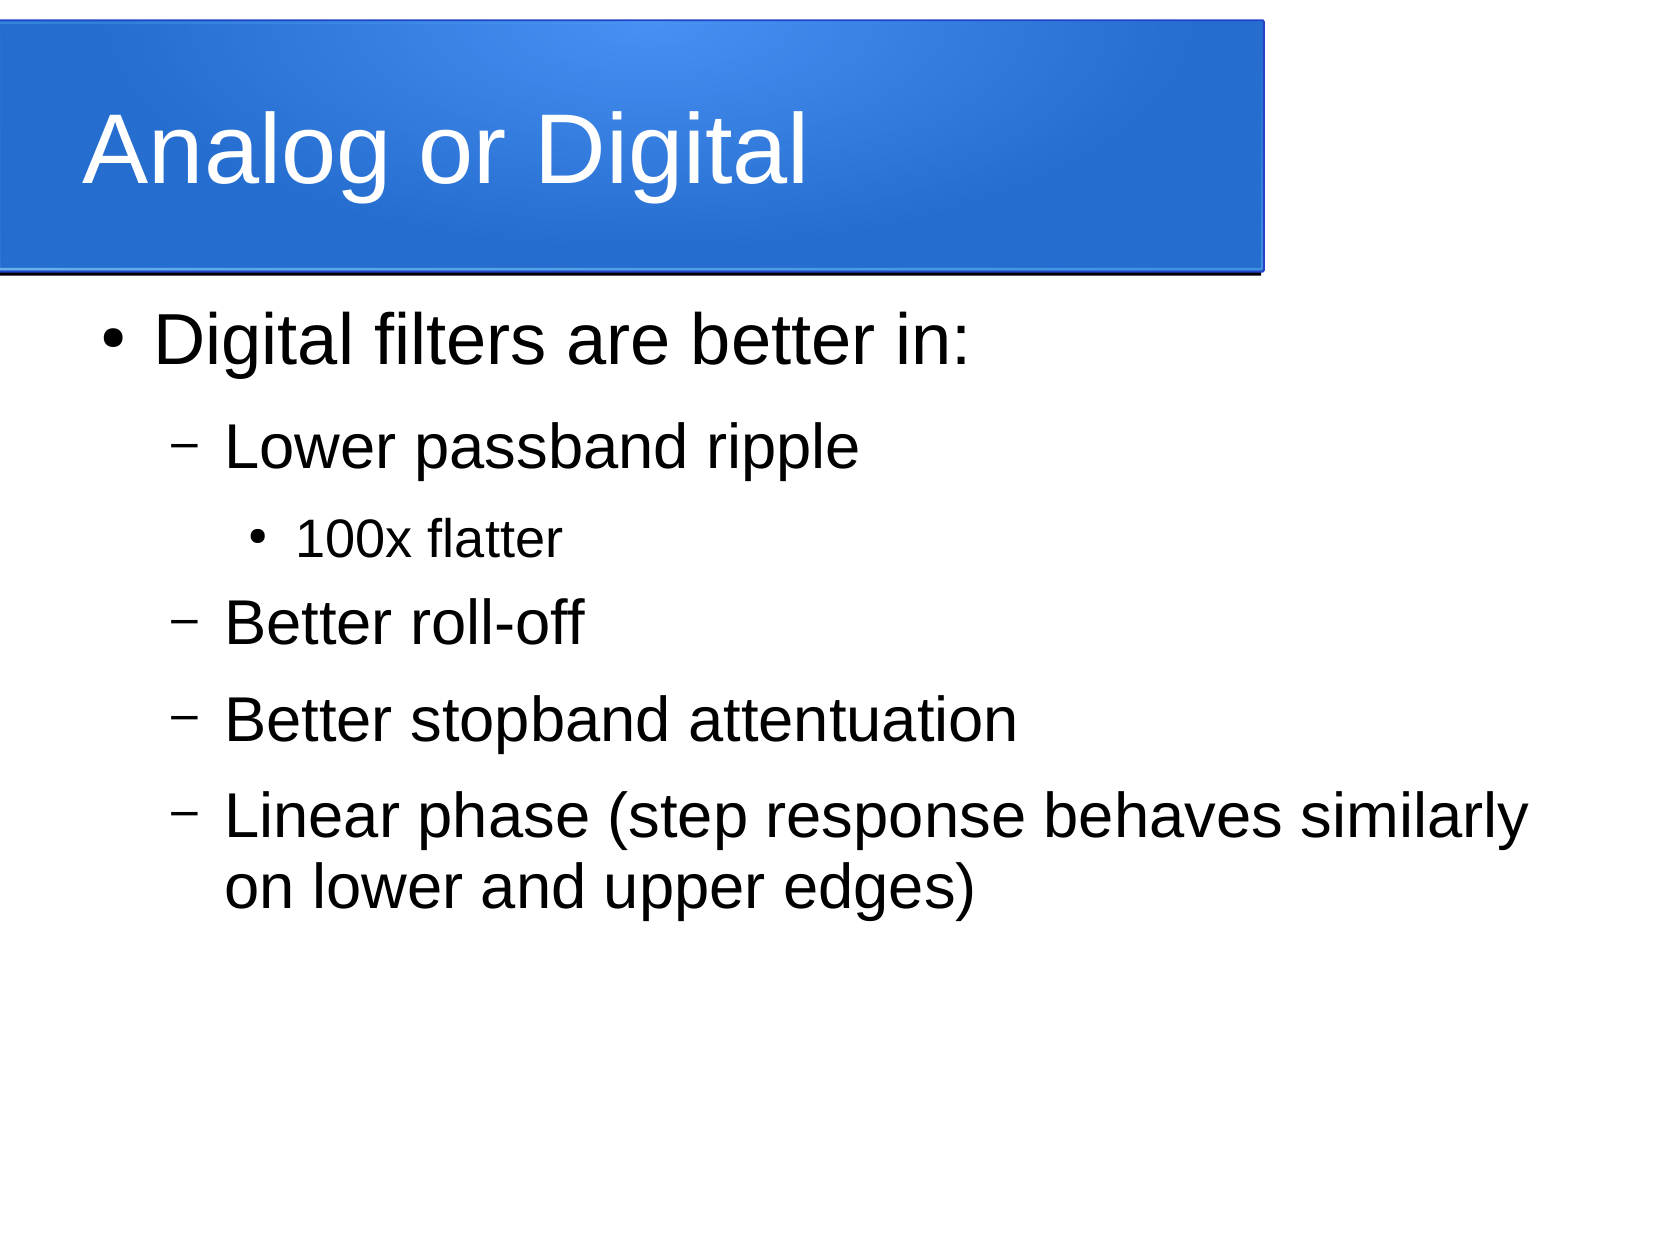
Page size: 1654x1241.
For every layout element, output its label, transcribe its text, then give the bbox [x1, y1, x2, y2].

list Digital filters are better in: Lower passband ripple 100x flatter Better roll-off Better stopband attentuation Linear phase (step response behaves similarly on lower and upper edges) [82, 299, 1571, 1019]
title Analog or Digital [82, 47, 1235, 252]
